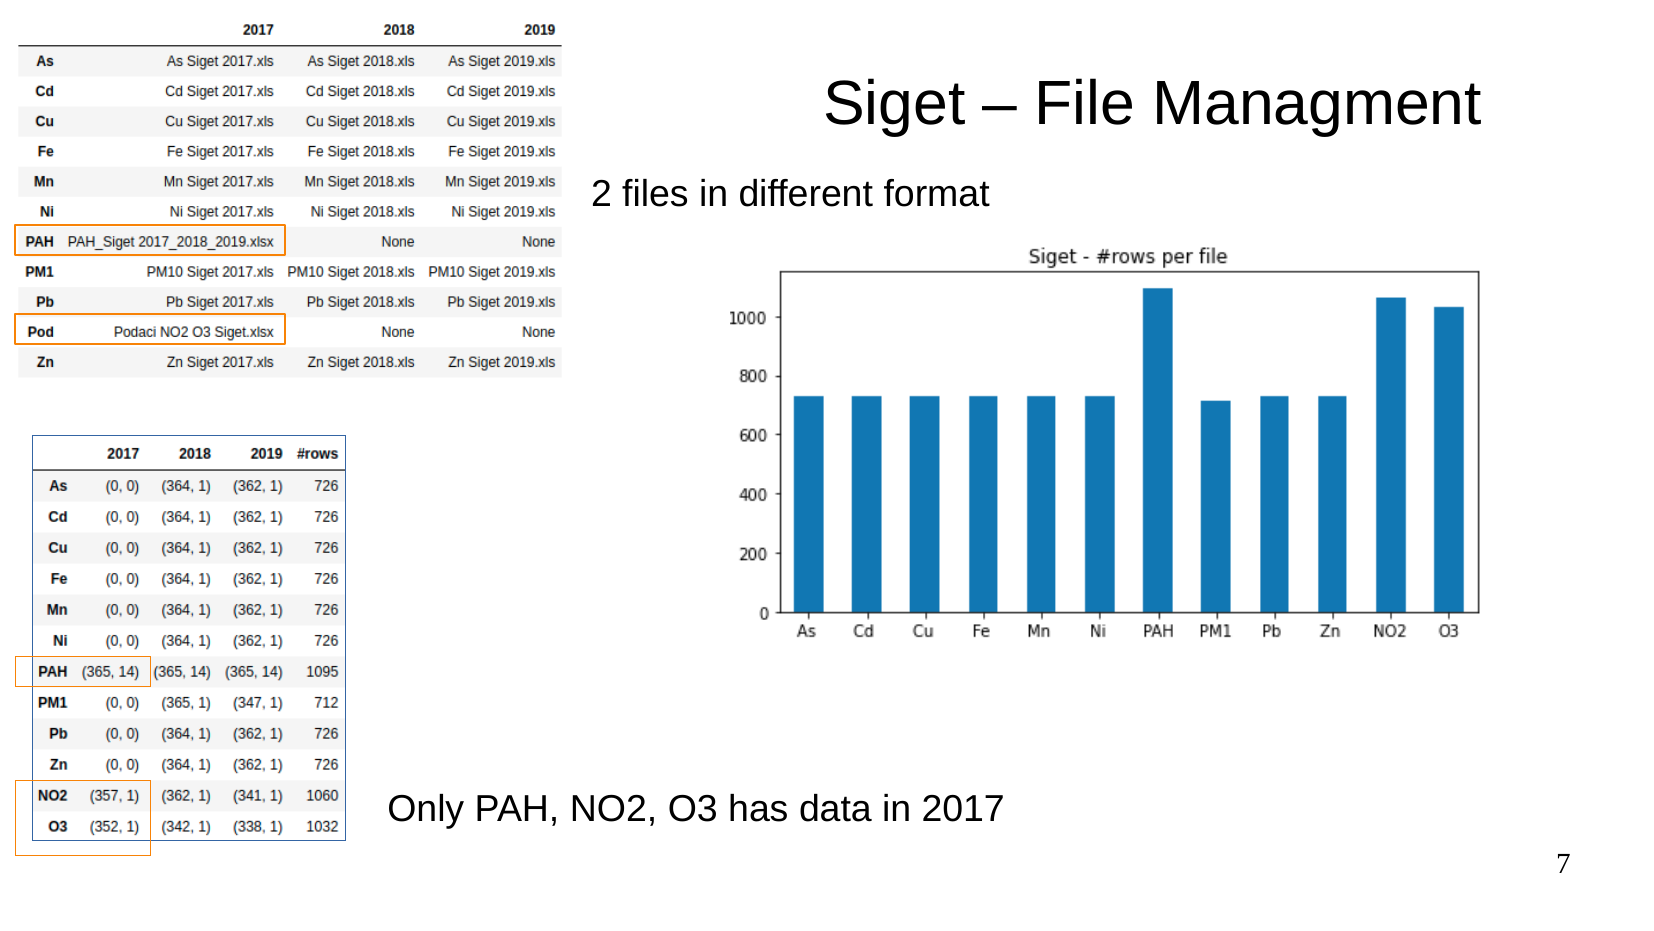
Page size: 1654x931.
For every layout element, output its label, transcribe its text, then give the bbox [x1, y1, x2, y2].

text_box 2 files in different format [576, 165, 1006, 222]
picture [15, 14, 564, 381]
picture [32, 435, 346, 841]
title Siget – File Managment [735, 25, 1571, 181]
picture [730, 240, 1486, 646]
picture [32, 657, 150, 686]
text_box Only PAH, NO2, O3 has data in 2017 [372, 780, 1021, 837]
picture [32, 781, 150, 841]
picture [16, 226, 284, 254]
picture [16, 315, 284, 343]
